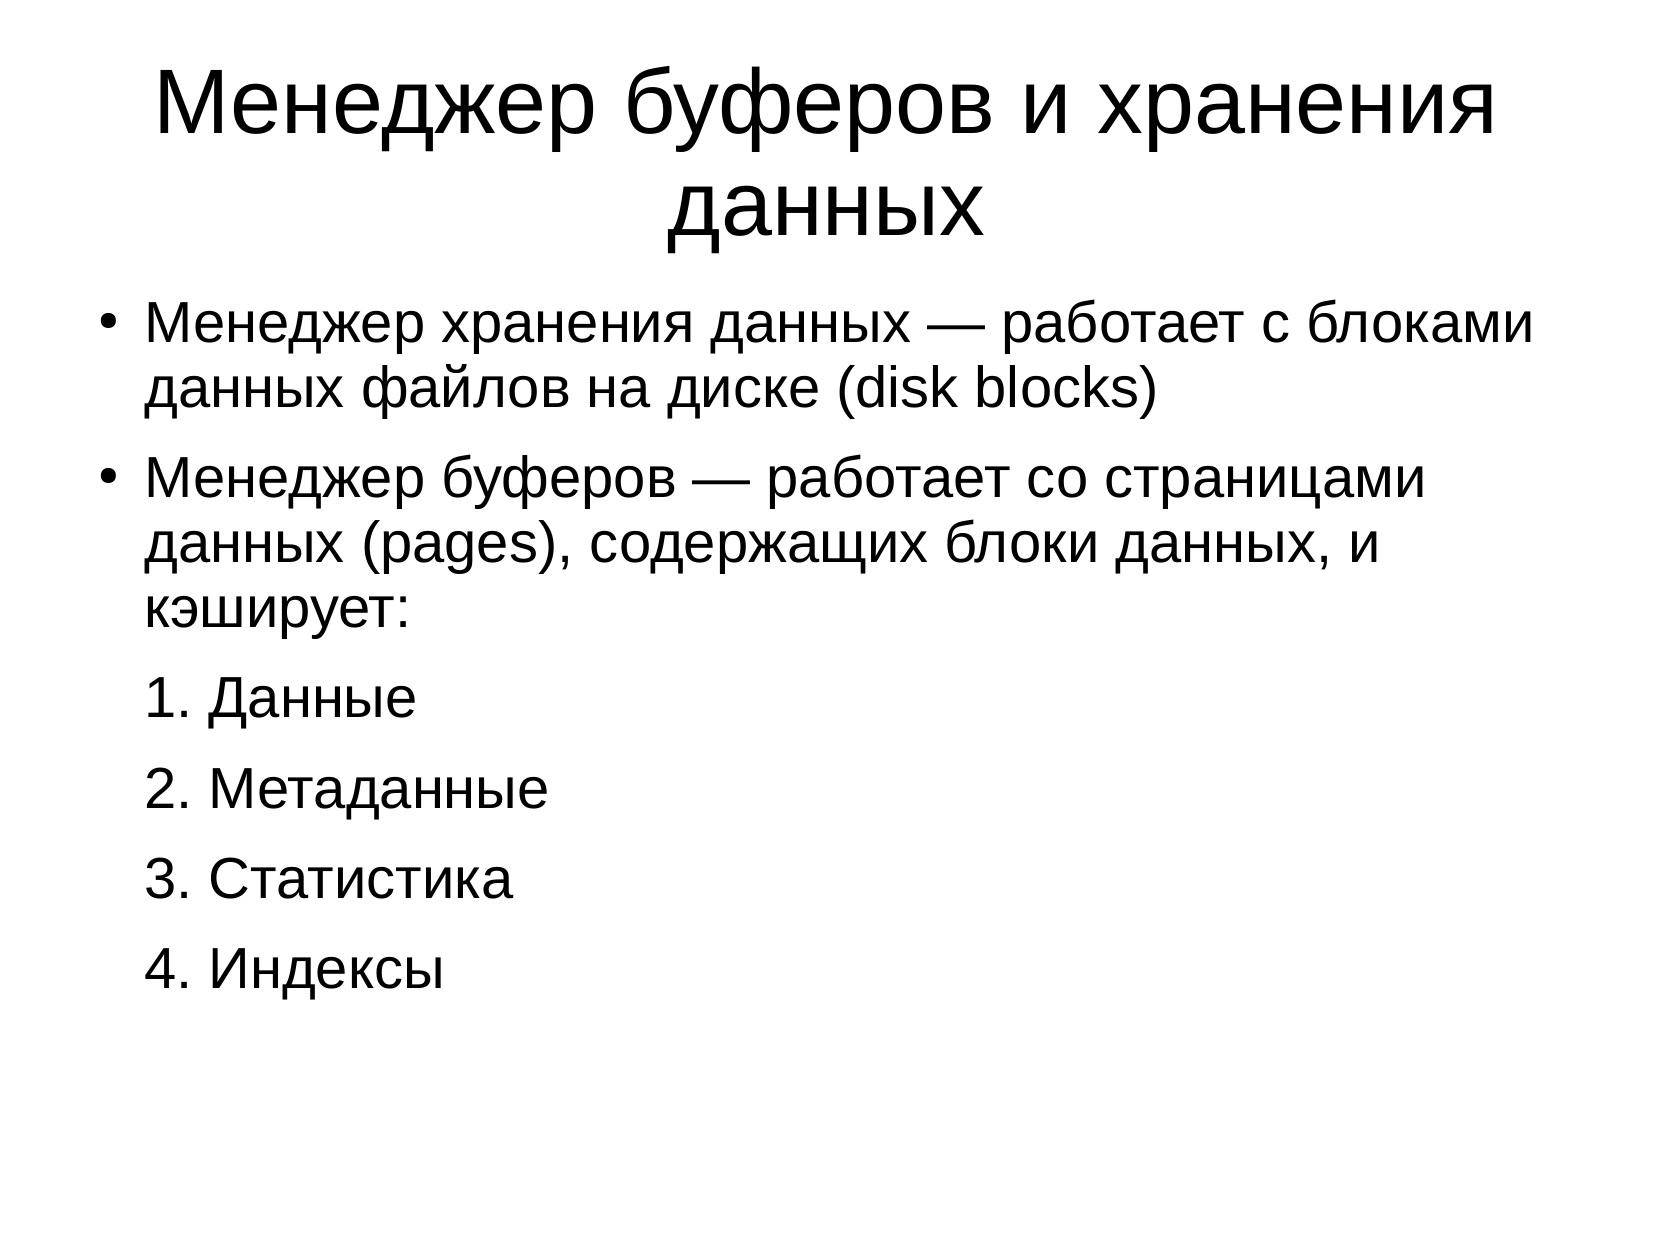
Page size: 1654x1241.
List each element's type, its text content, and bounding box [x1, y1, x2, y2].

list Менеджер хранения данных — работает с блоками данных файлов на диске (disk blocks) Менеджер буферов — работает со страницами данных (pages), содержащих блоки данных, и кэширует: 1. Данные 2. Метаданные 3. Статистика 4. Индексы [82, 290, 1571, 1010]
title Менеджер буферов и хранения данных [82, 49, 1571, 257]
